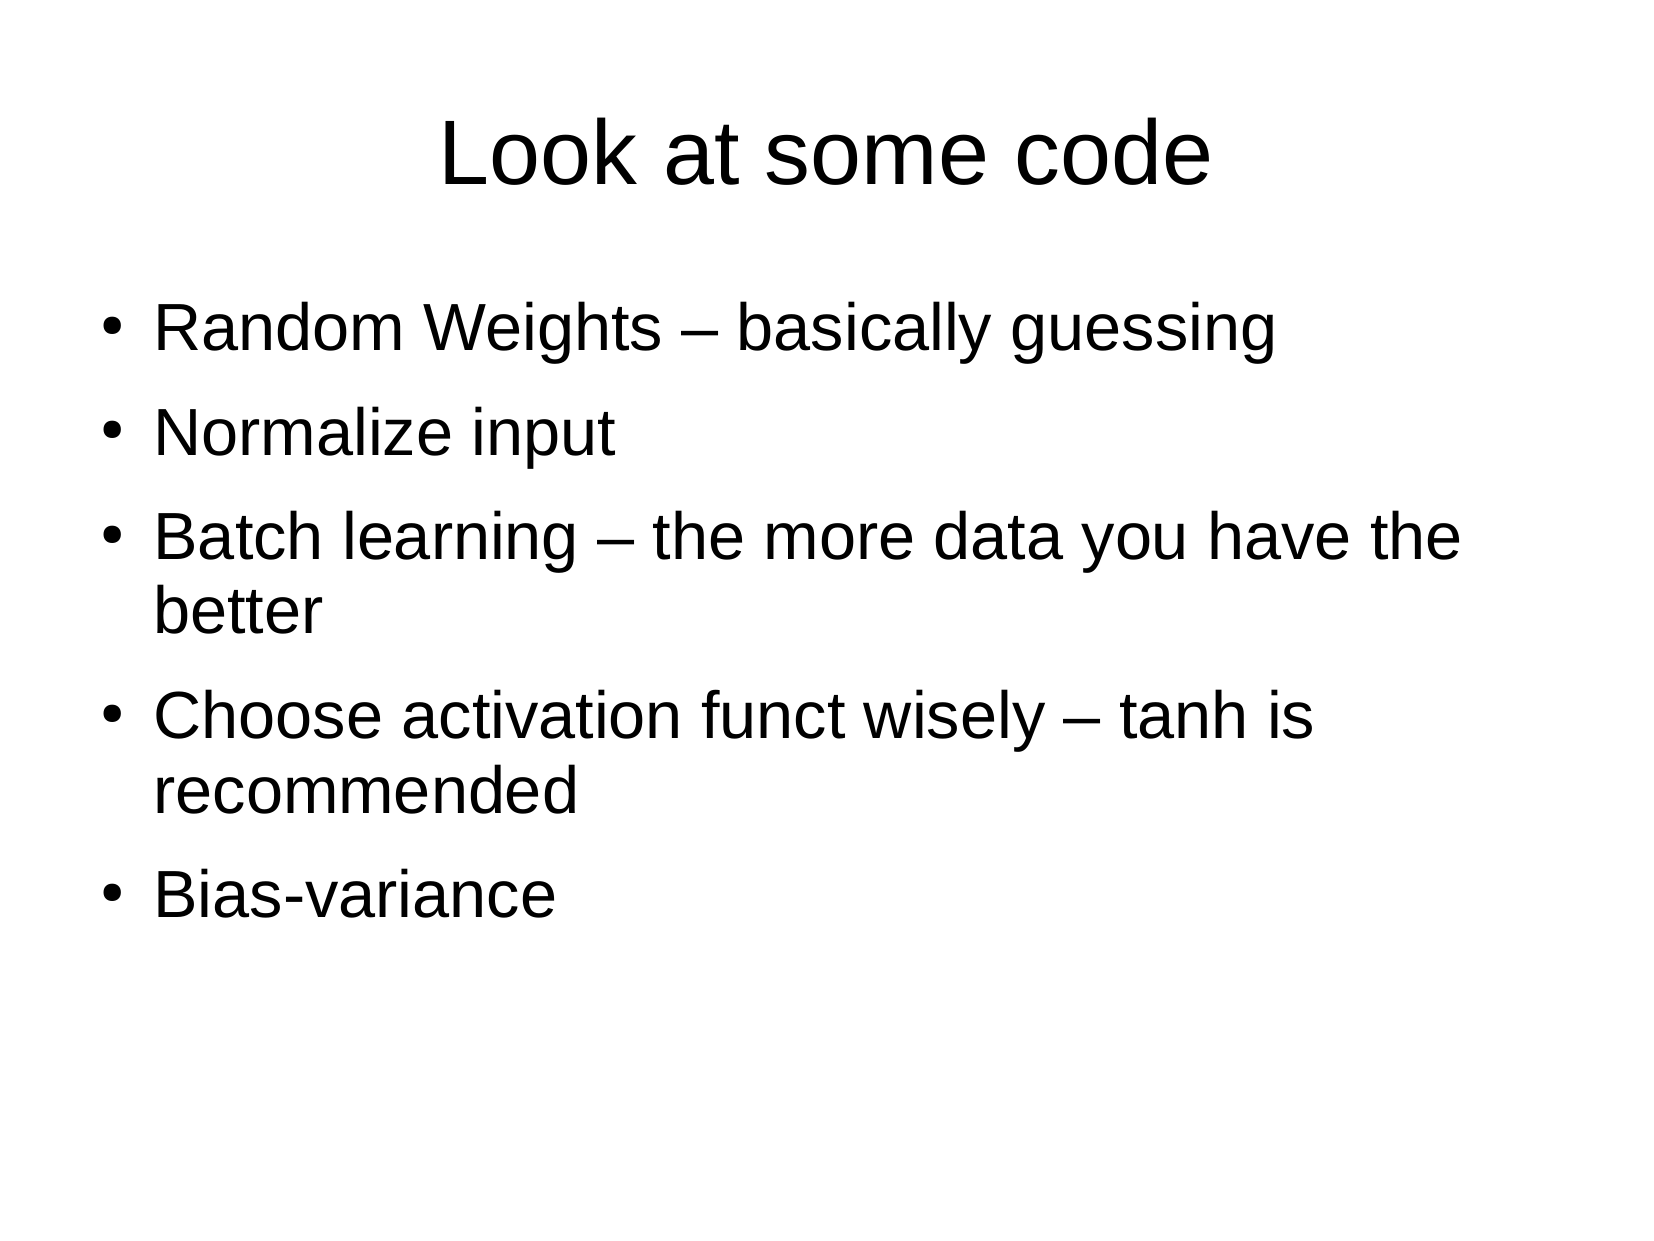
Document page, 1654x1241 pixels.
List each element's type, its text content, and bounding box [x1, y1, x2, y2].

list Random Weights – basically guessing Normalize input Batch learning – the more data you have the better Choose activation funct wisely – tanh is recommended Bias-variance [82, 290, 1571, 1010]
title Look at some code [82, 49, 1571, 257]
